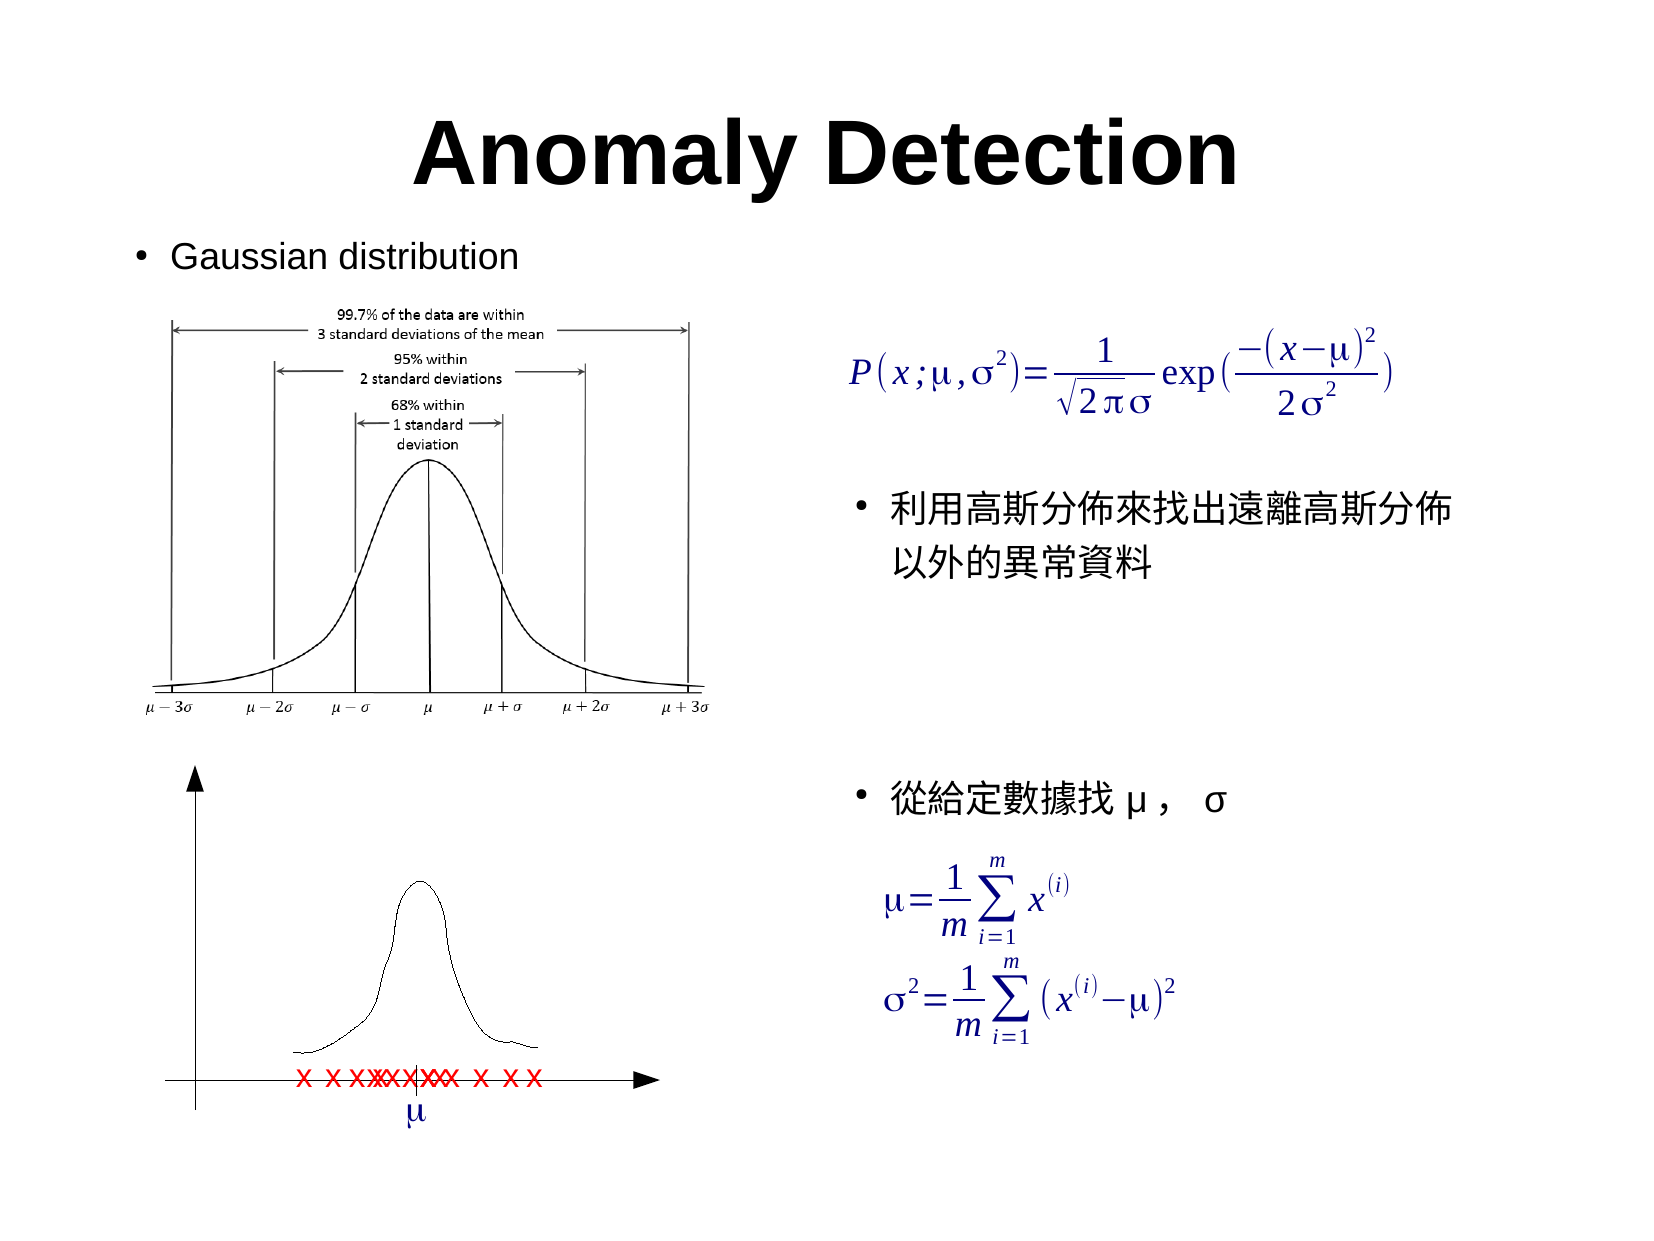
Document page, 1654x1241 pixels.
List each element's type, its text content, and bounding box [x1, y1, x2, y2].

chart [876, 847, 1182, 1050]
text_box x [357, 1050, 381, 1103]
text_box x [458, 1050, 487, 1103]
title Anomaly Detection [82, 49, 1571, 257]
text_box x [416, 1050, 428, 1102]
chart [399, 1102, 434, 1131]
text_box Gaussian distribution [120, 228, 1561, 286]
text_box x [280, 1050, 328, 1103]
text_box x [511, 1050, 558, 1103]
text_box x [487, 1050, 511, 1103]
text_box x [387, 1050, 405, 1103]
text_box x [428, 1050, 458, 1103]
text_box 從給定數據找μ，σ [840, 761, 1486, 826]
chart [841, 321, 1400, 424]
text_box 利用高斯分佈來找出遠離高斯分佈以外的異常資料 [840, 471, 1486, 586]
text_box x [381, 1050, 387, 1103]
picture [137, 299, 717, 721]
text_box x [405, 1050, 416, 1102]
text_box x [328, 1050, 357, 1103]
